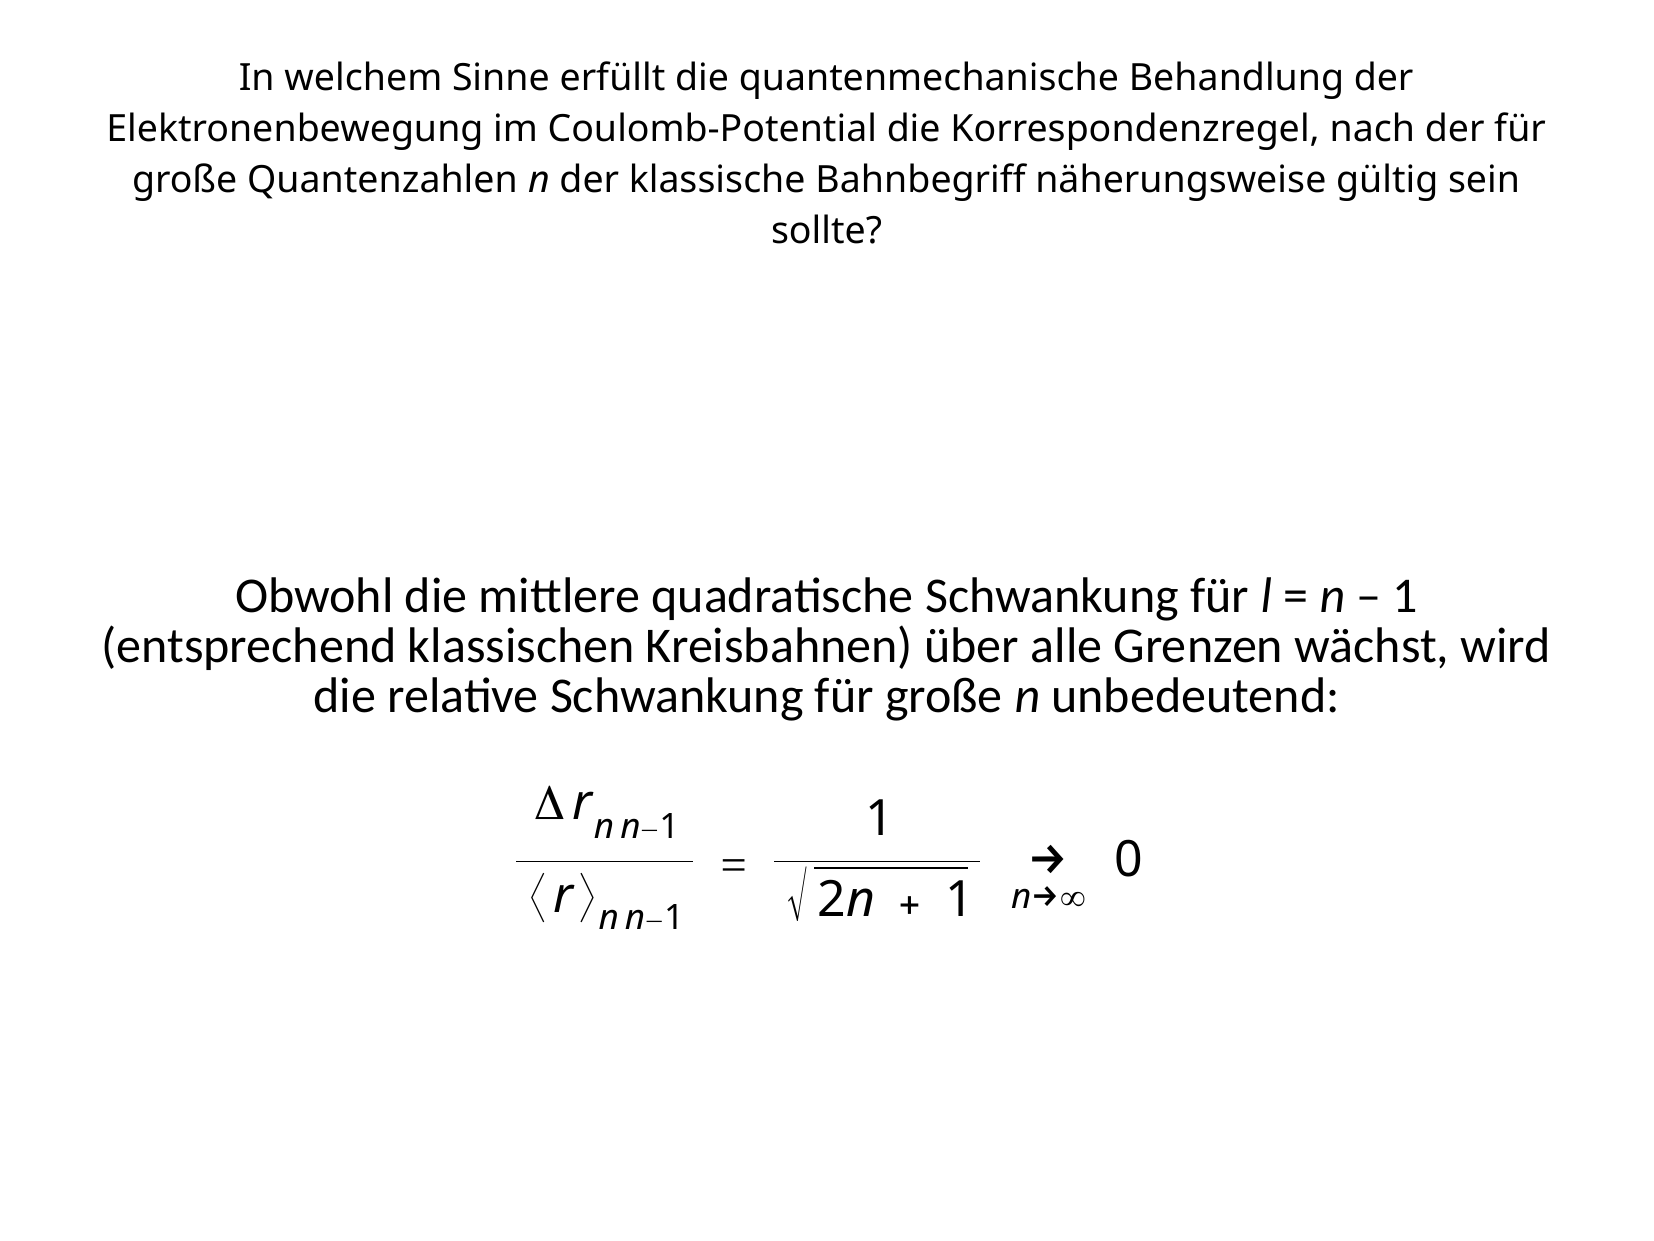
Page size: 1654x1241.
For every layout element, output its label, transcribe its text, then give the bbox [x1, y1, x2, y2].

subtitle Obwohl die mittlere quadratische Schwankung für l = n – 1 (entsprechend klassischen Kreisbahnen) über alle Grenzen wächst, wird die relative Schwankung für große n unbedeutend: [82, 290, 1571, 1010]
chart [507, 773, 1146, 940]
title In welchem Sinne erfüllt die quantenmechanische Behandlung der Elektronenbewegung im Coulomb-Potential die Korrespondenzregel, nach der für große Quantenzahlen n der klassische Bahnbegriff näherungsweise gültig sein sollte? [82, 49, 1571, 257]
